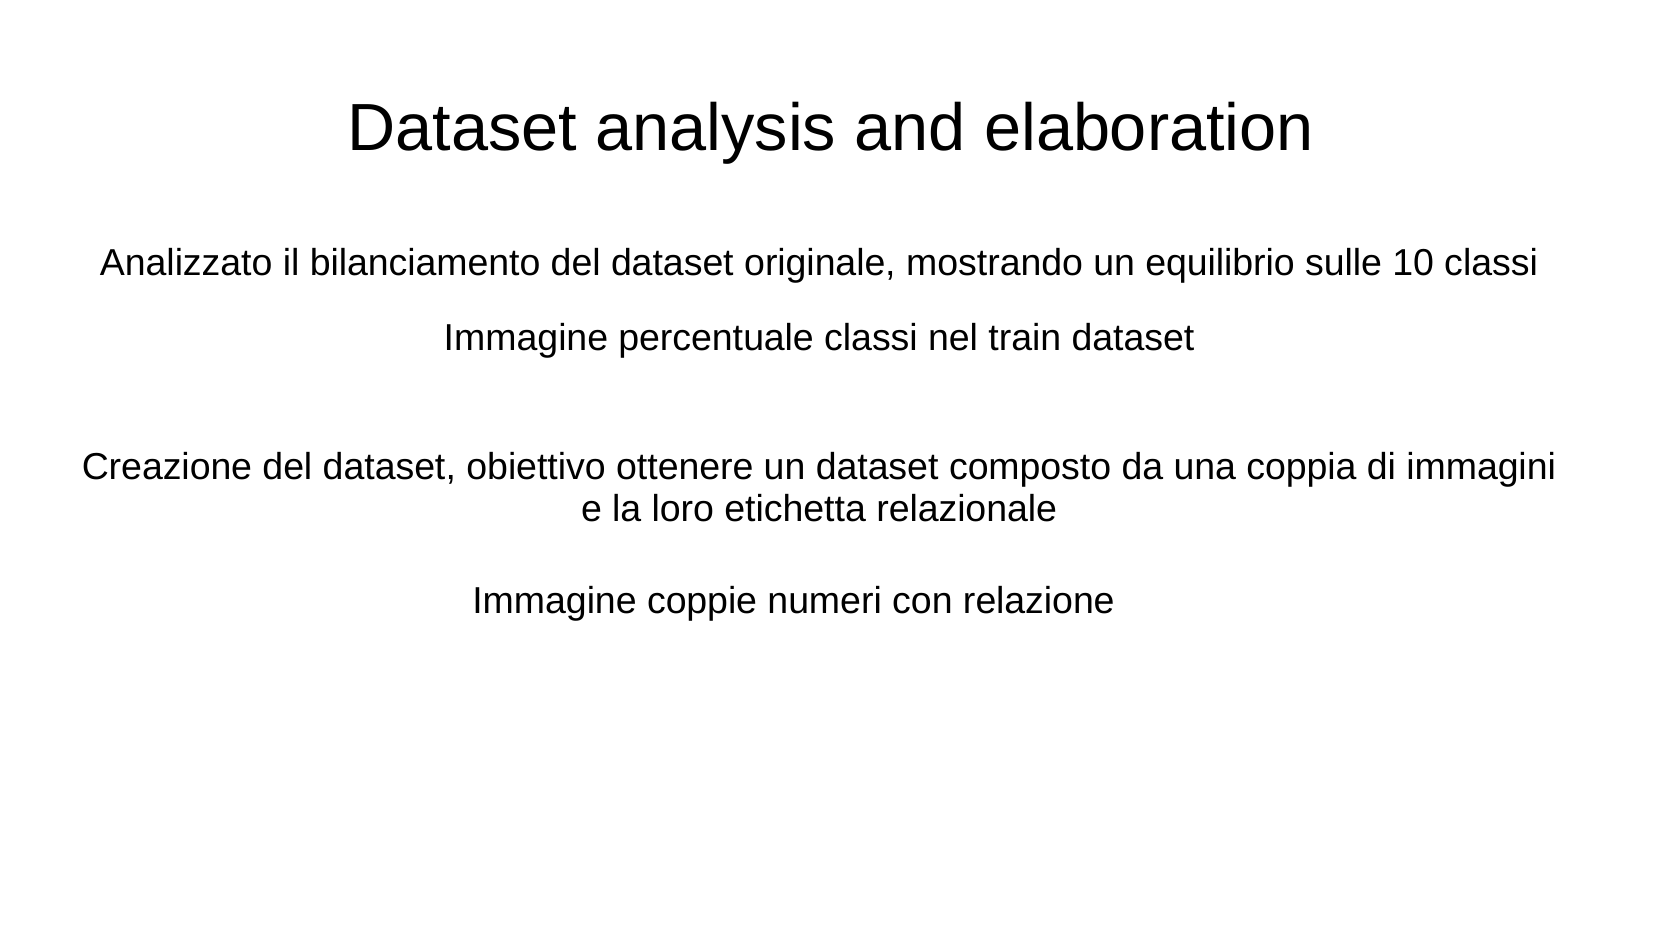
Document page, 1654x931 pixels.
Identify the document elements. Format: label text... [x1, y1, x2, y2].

text_box Analizzato il bilanciamento del dataset originale, mostrando un equilibrio sulle 10 classi [75, 187, 1564, 262]
subtitle Dataset analysis and elaboration [86, 67, 1576, 188]
text_box Immagine coppie numeri con relazione [49, 525, 1538, 676]
text_box Immagine percentuale classi nel train dataset [75, 262, 1564, 412]
text_box Creazione del dataset, obiettivo ottenere un dataset composto da una coppia di immagini e la loro etichetta relazionale [75, 412, 1564, 563]
